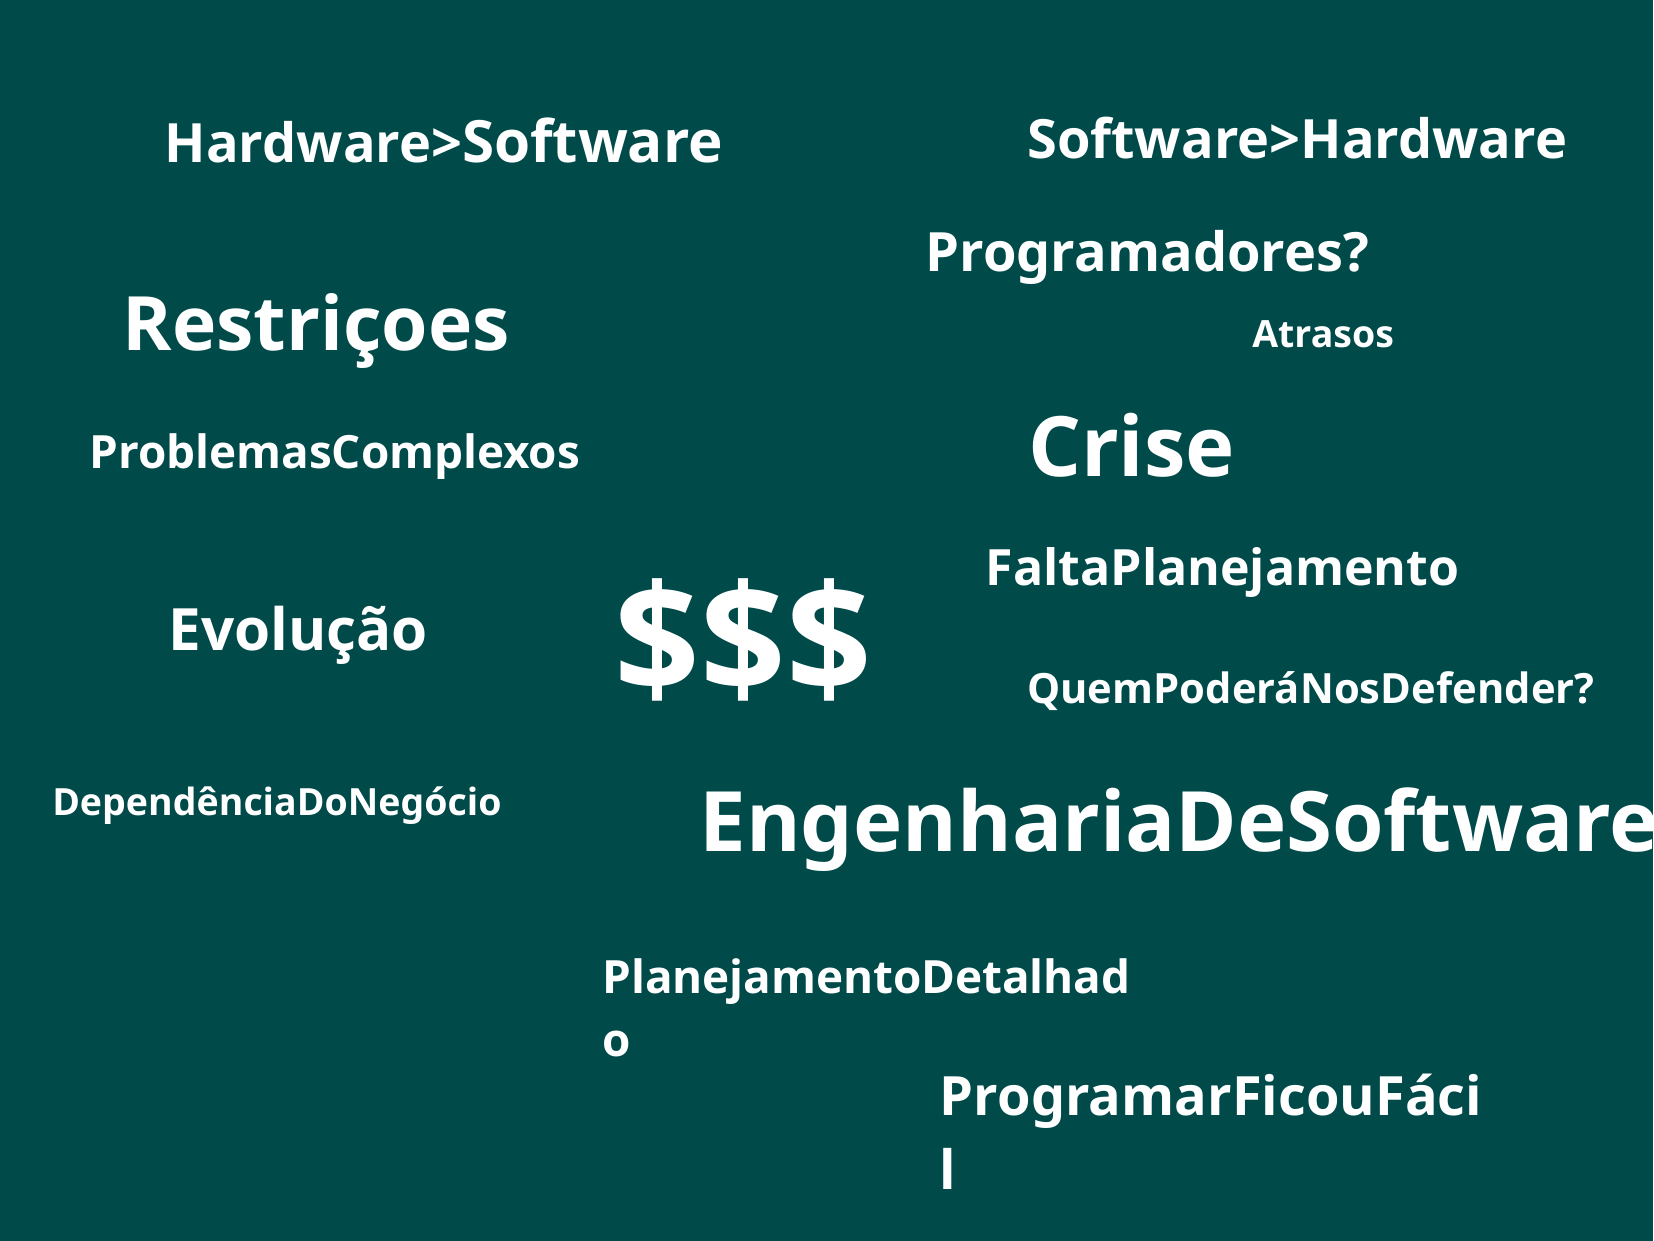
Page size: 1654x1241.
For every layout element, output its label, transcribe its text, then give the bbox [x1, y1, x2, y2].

text_box Software>Hardware [1012, 93, 1562, 169]
text_box ProgramarFicouFácil [925, 1050, 1501, 1126]
text_box Crise [1013, 379, 1246, 488]
text_box FaltaPlanejamento [971, 525, 1452, 596]
text_box Atrasos [1237, 300, 1407, 357]
text_box QuemPoderáNosDefender? [1012, 651, 1613, 714]
text_box Hardware>Software [150, 93, 717, 174]
text_box $$$ [600, 525, 886, 713]
text_box PlanejamentoDetalhado [587, 937, 1163, 1004]
text_box Programadores? [910, 205, 1362, 282]
text_box Restriçoes [108, 262, 526, 362]
text_box EngenhariaDeSoftware [685, 754, 1637, 863]
text_box ProblemasComplexos [75, 412, 577, 479]
text_box Evolução [154, 580, 451, 661]
text_box DependênciaDoNegócio [37, 768, 499, 826]
